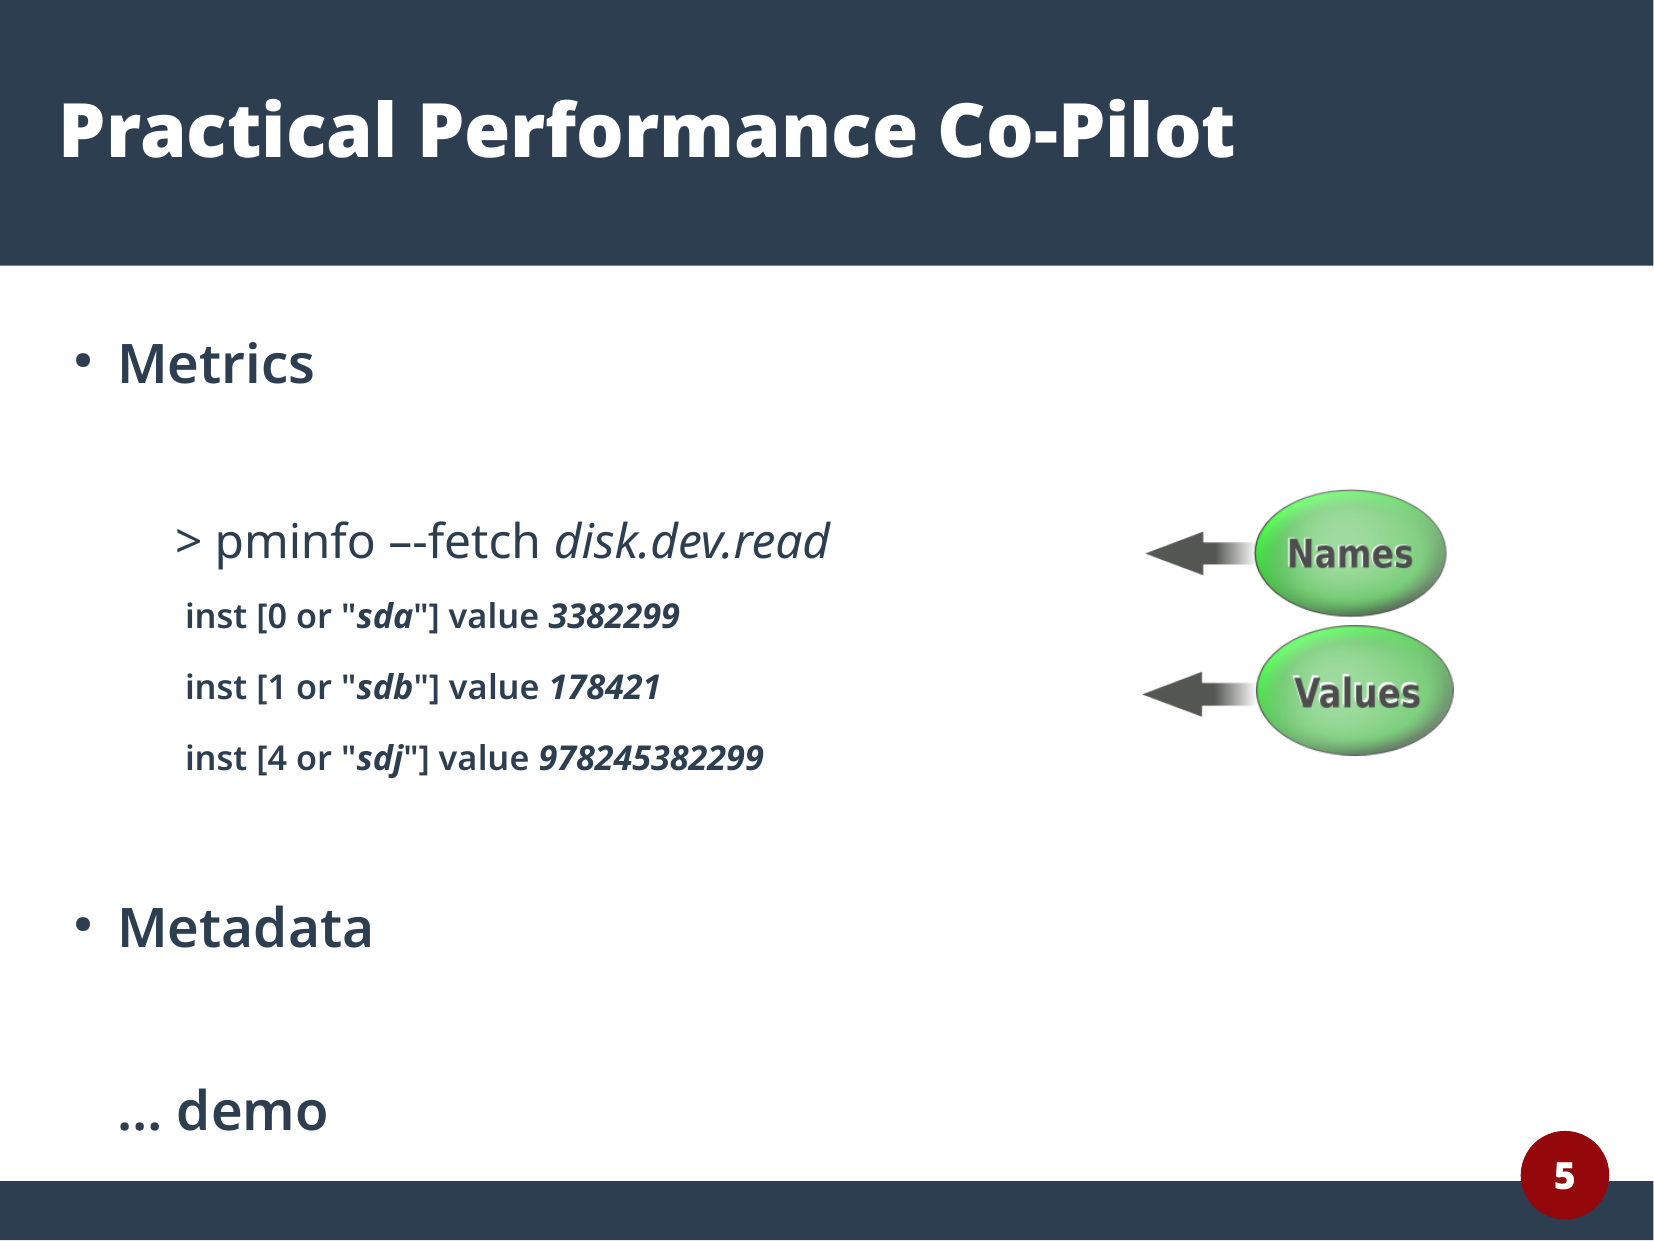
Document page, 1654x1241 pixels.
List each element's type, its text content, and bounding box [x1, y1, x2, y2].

list Metrics > pminfo –-fetch disk.dev.read inst [0 or "sda"] value 3382299 inst [1 or "sdb"] value 178421 inst [4 or "sdj"] value 978245382299 Metadata … demo [59, 324, 1595, 1152]
picture [1142, 413, 1509, 756]
title Practical Performance Co-Pilot [59, 49, 1595, 207]
